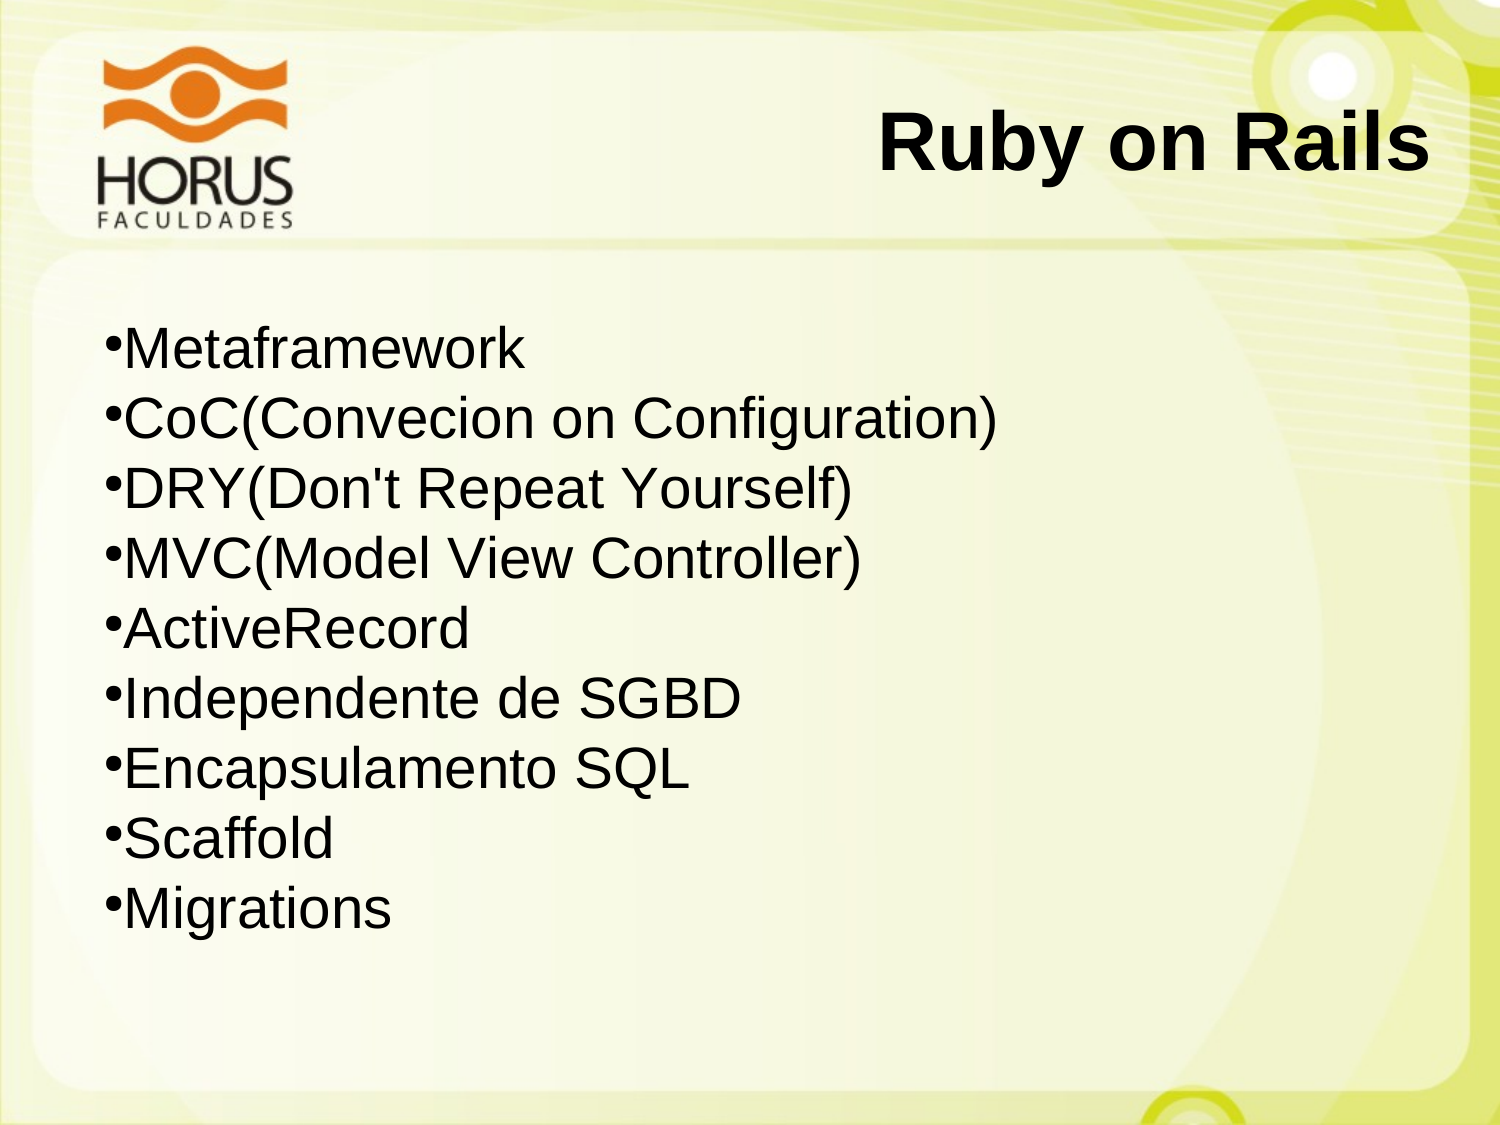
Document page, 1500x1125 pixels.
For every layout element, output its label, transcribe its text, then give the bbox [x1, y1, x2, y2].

text_box Metaframework CoC(Convecion on Configuration) DRY(Don't Repeat Yourself) MVC(Model View Controller) ActiveRecord Independente de SGBD Encapsulamento SQL Scaffold Migrations [88, 302, 1412, 988]
title Ruby on Rails [64, 42, 1447, 232]
picture [0, 0, 1500, 1125]
